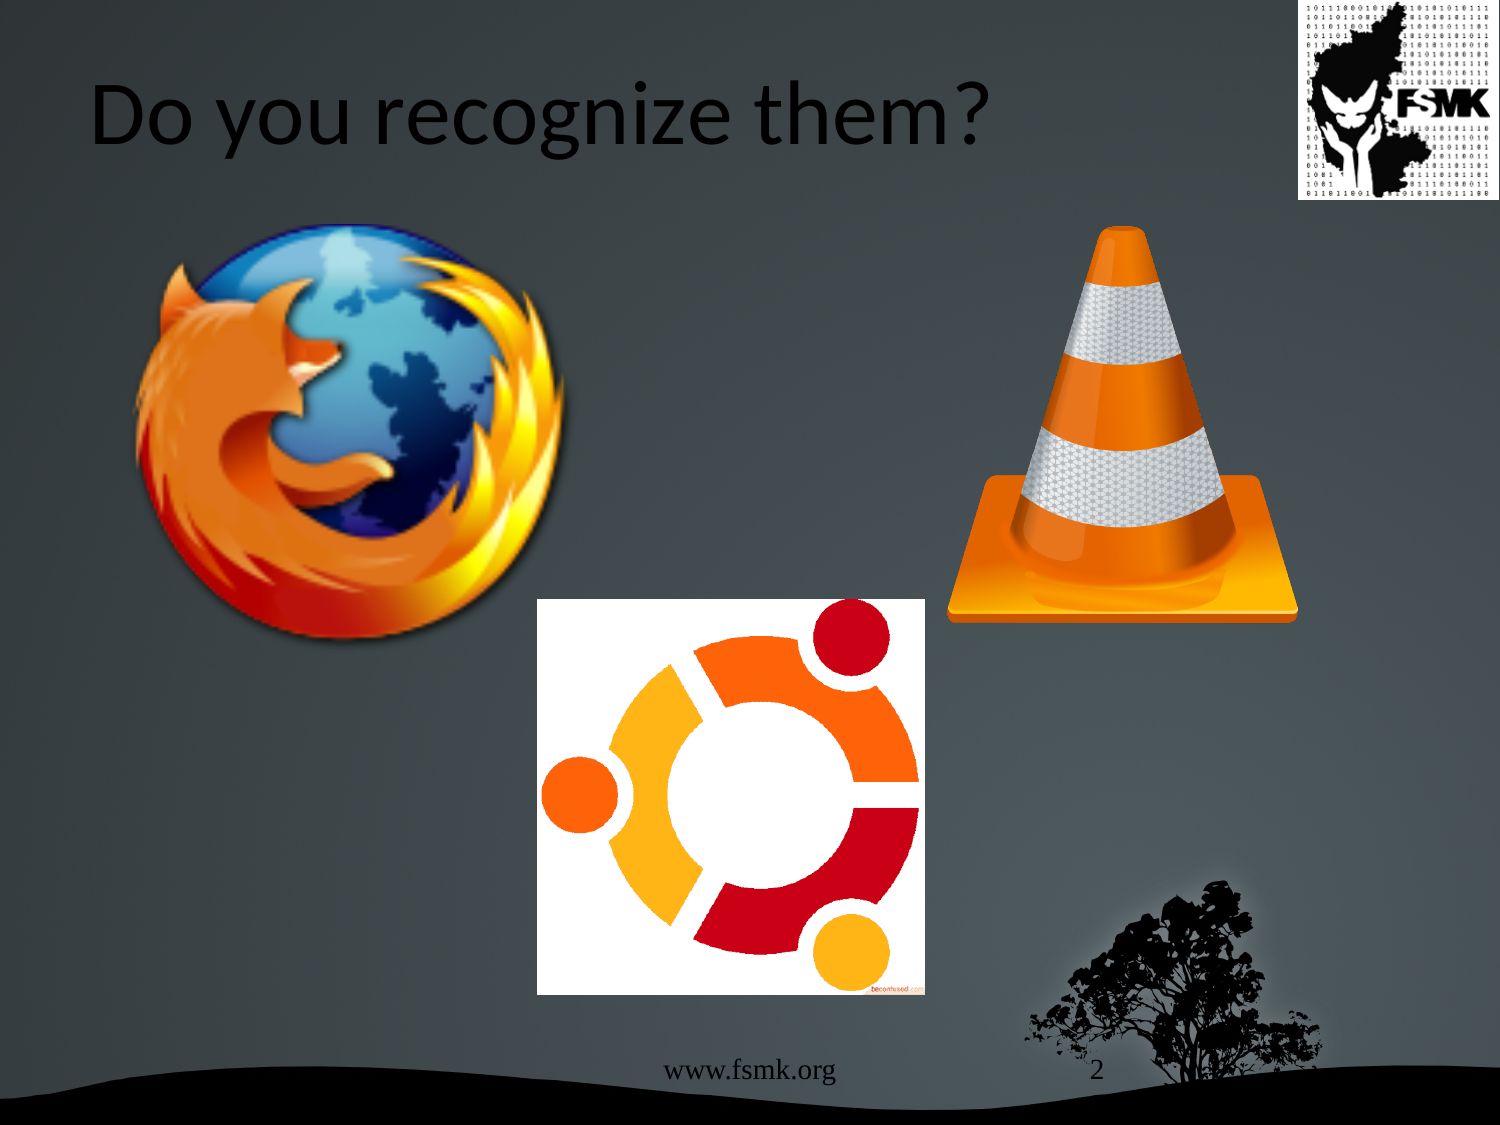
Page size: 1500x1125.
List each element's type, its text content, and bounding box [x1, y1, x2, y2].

title Do you recognize them? [75, 45, 1425, 233]
text_box <number> [1074, 1042, 1425, 1103]
text_box www.fsmk.org [512, 1042, 988, 1103]
picture [0, 0, 1500, 1125]
